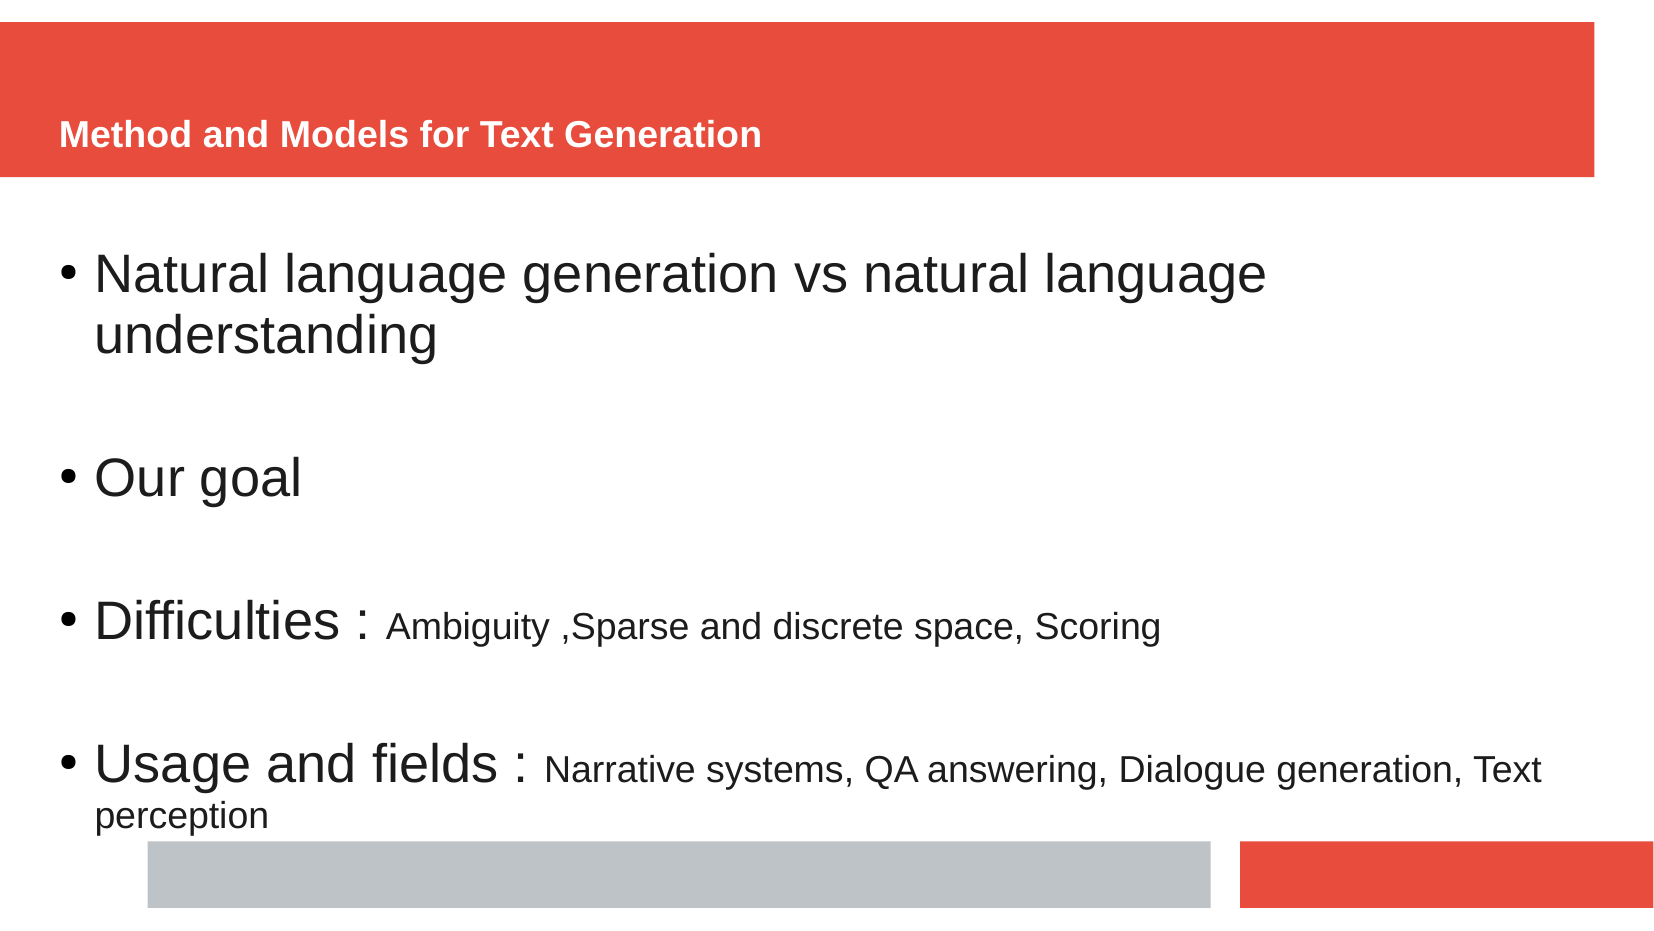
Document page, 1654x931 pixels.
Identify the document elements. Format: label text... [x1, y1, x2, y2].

title Method and Models for Text Generation [59, 44, 1595, 156]
subtitle Natural language generation vs natural language understanding Our goal Difficulties : Ambiguity ,Sparse and discrete space, Scoring Usage and fields : Narrative systems, QA answering, Dialogue generation, Text perception [59, 243, 1565, 837]
